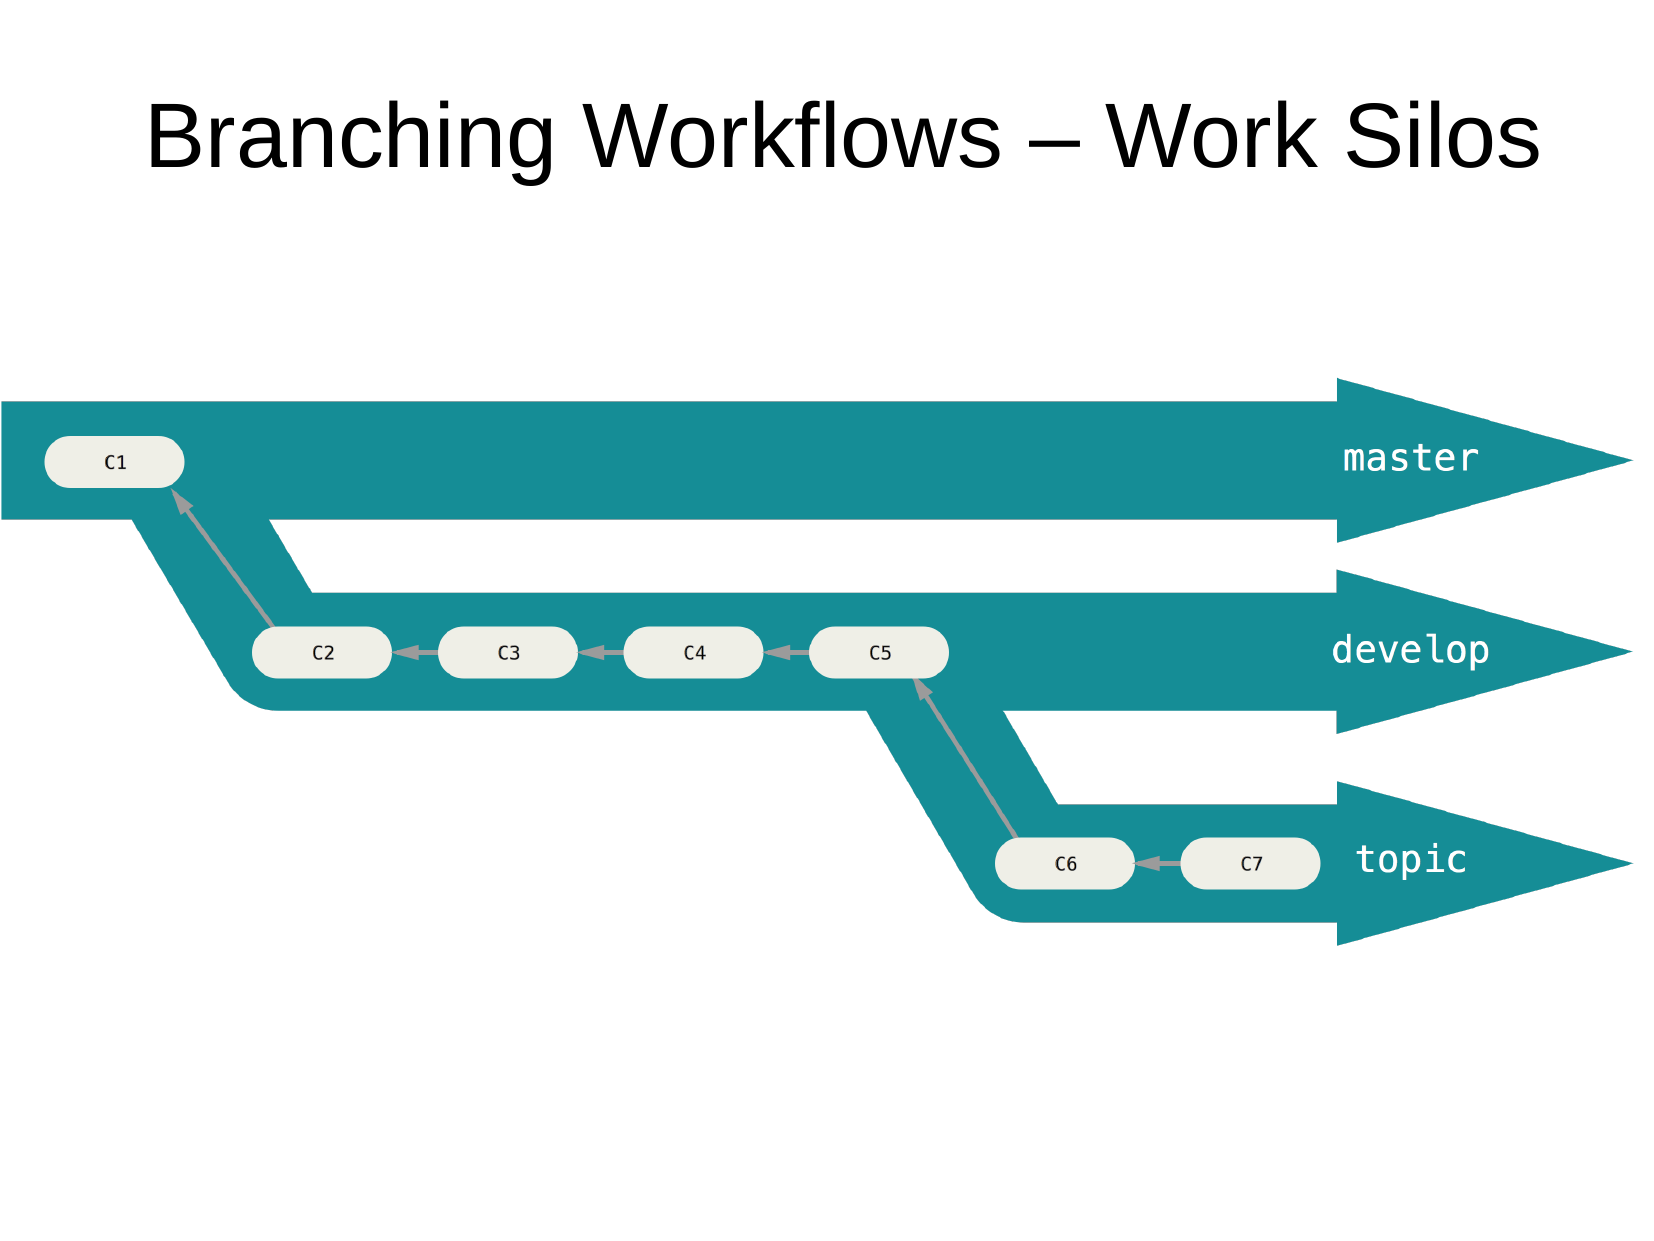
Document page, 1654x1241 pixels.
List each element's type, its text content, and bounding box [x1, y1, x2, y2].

picture [0, 357, 1654, 961]
title Branching Workflows – Work Silos [0, 27, 1654, 235]
